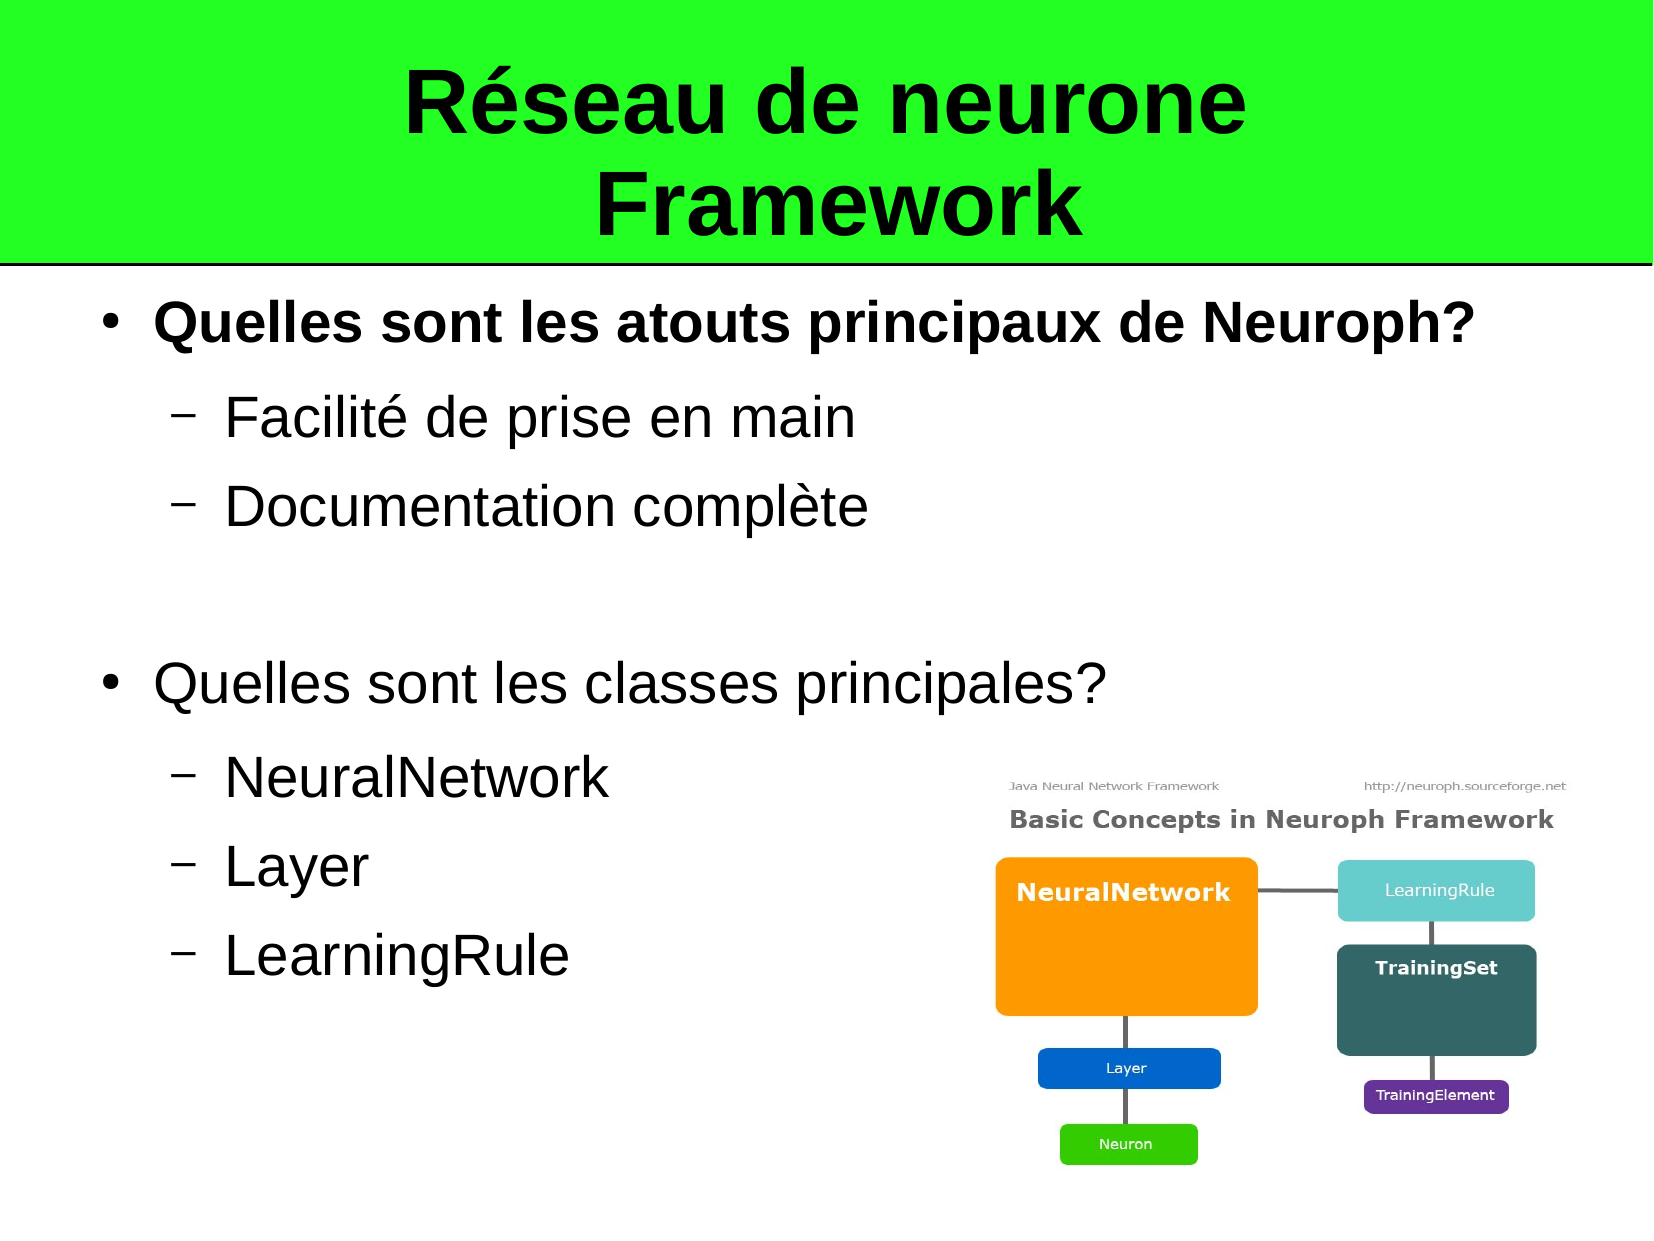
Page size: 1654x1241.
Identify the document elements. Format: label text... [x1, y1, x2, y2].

list Quelles sont les atouts principaux de Neuroph? Facilité de prise en main Documentation complète Quelles sont les classes principales? NeuralNetwork Layer LearningRule [82, 290, 1571, 1109]
picture [974, 767, 1582, 1182]
title Réseau de neurone Framework [82, 49, 1571, 257]
text_box [0, 0, 1654, 266]
